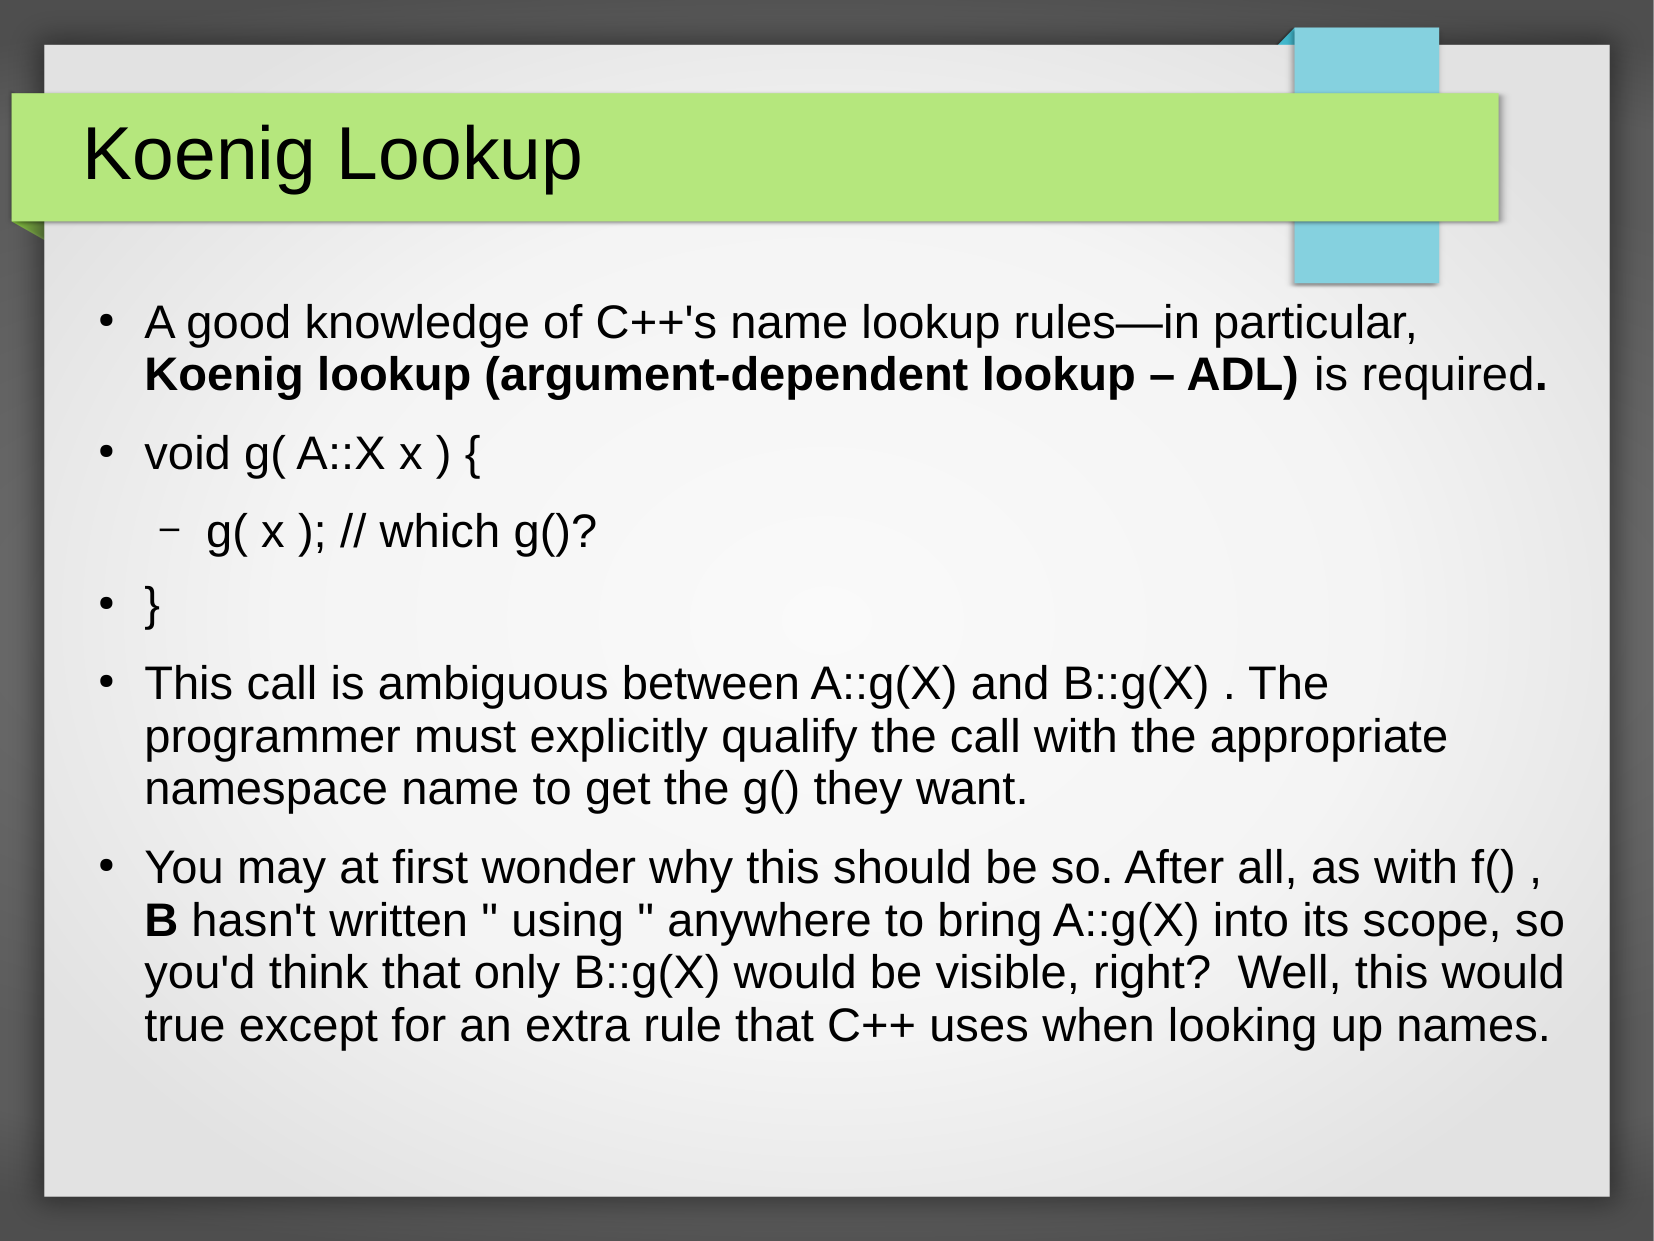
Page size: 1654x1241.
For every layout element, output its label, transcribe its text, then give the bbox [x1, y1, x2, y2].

title Koenig Lookup [82, 94, 1264, 213]
picture [0, 0, 1654, 1241]
list A good knowledge of C++'s name lookup rules—in particular, Koenig lookup (argument-dependent lookup – ADL) is required. void g( A::X x ) { g( x ); // which g()? } This call is ambiguous between A::g(X) and B::g(X) . The programmer must explicitly qualify the call with the appropriate namespace name to get the g() they want. You may at first wonder why this should be so. After all, as with f() , B hasn't written " using " anywhere to bring A::g(X) into its scope, so you'd think that only B::g(X) would be visible, right? Well, this would true except for an extra rule that C++ uses when looking up names. [82, 295, 1571, 1130]
